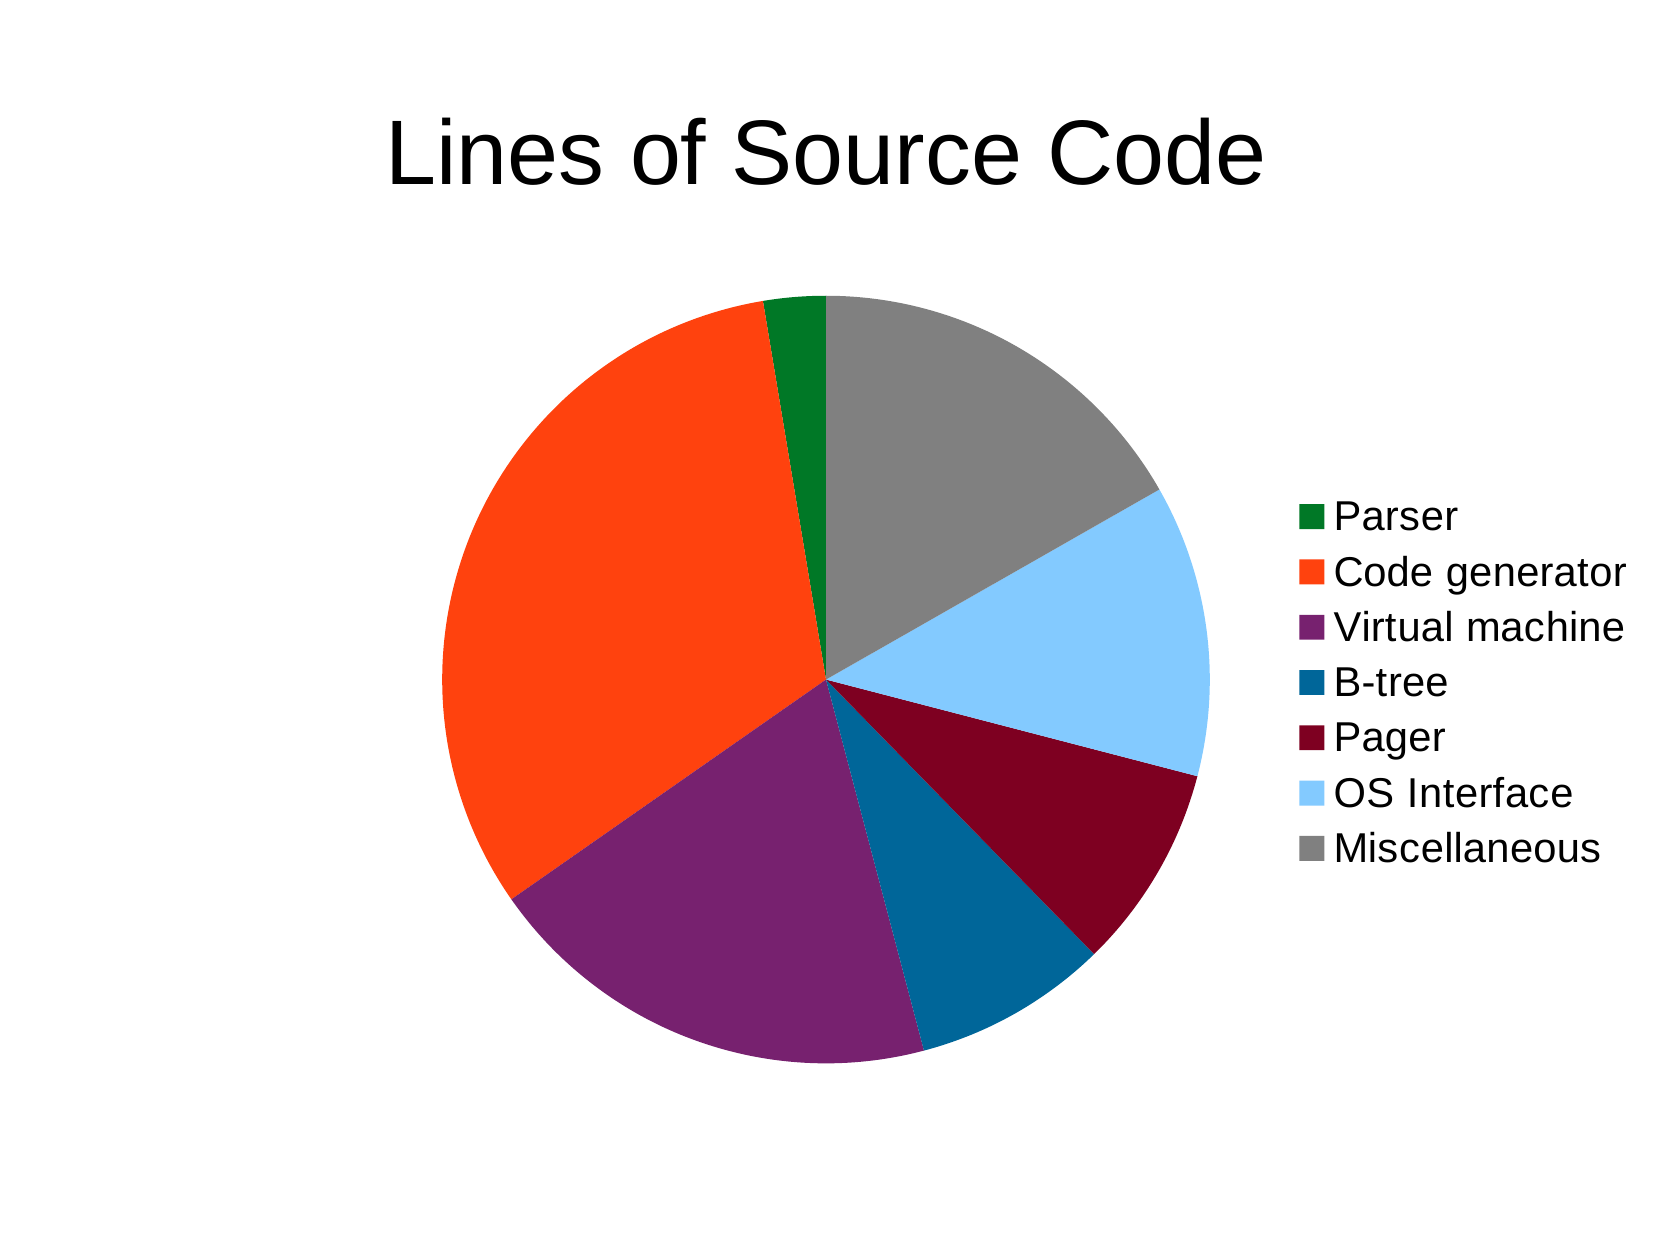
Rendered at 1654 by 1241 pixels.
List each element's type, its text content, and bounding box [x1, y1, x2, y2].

title Lines of Source Code [82, 49, 1571, 257]
chart [351, 270, 1654, 1096]
